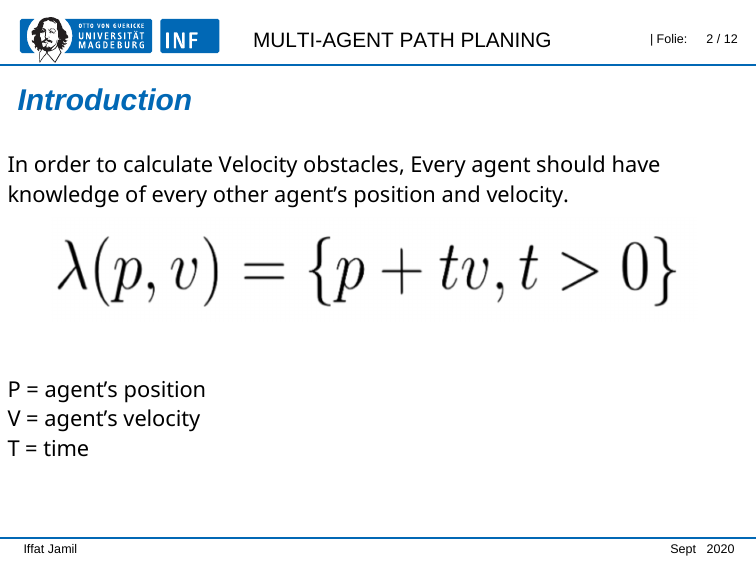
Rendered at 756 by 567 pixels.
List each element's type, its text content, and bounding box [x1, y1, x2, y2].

text_box 2020 [706, 542, 735, 557]
text_box MULTI-AGENT PATH PLANING [253, 29, 552, 53]
text_box [0, 0, 756, 64]
text_box Sept [649, 542, 697, 557]
text_box | Folie: [650, 32, 688, 47]
text_box Introduction [17, 83, 193, 117]
text_box 2 / 12 [706, 32, 738, 47]
text_box Iffat Jamil [20, 542, 86, 557]
picture [51, 230, 698, 315]
text_box In order to calculate Velocity obstacles, Every agent should have knowledge of every other agent’s position and velocity. [7, 120, 729, 230]
text_box [0, 539, 756, 567]
text_box P = agent’s position V = agent’s velocity T = time [7, 315, 729, 496]
text_box [0, 66, 756, 537]
